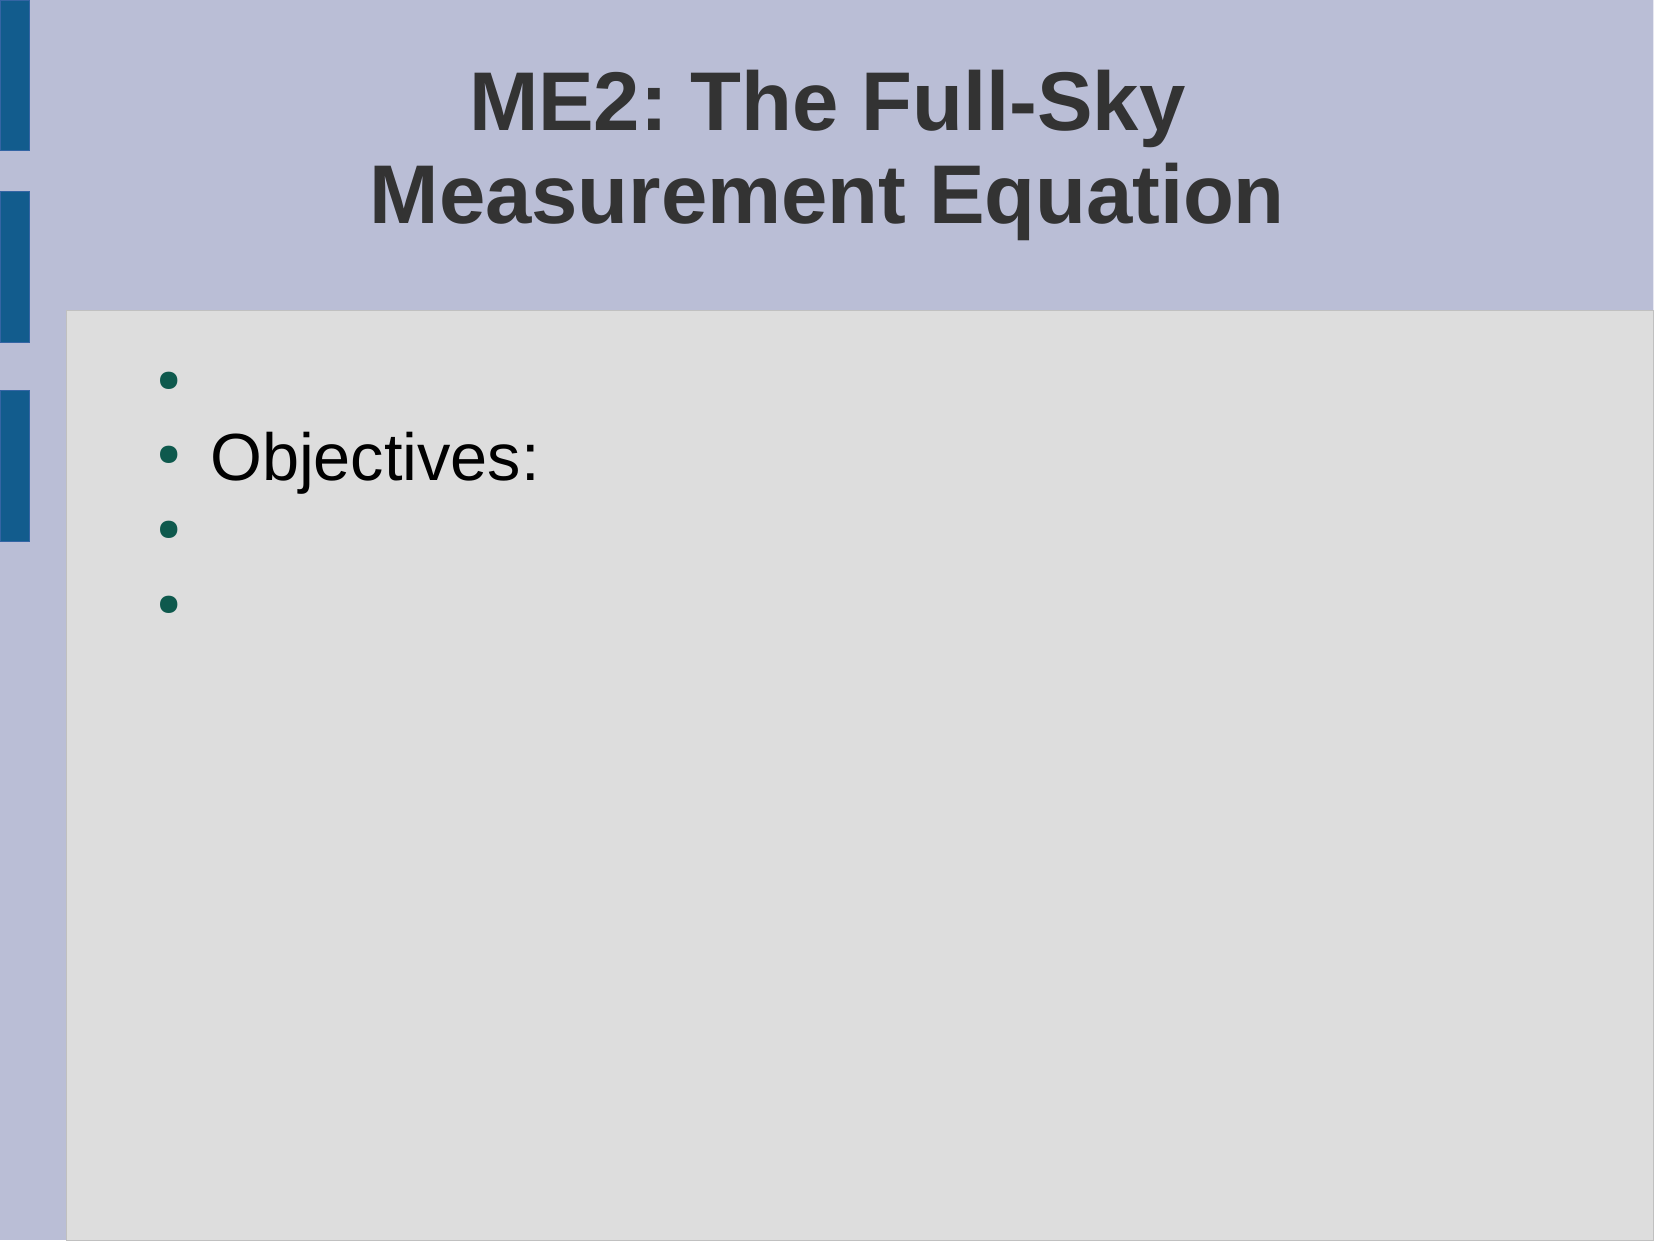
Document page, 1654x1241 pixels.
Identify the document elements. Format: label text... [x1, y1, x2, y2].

list Objectives: [121, 344, 1534, 1127]
title ME2: The Full-Sky Measurement Equation [121, 55, 1534, 335]
